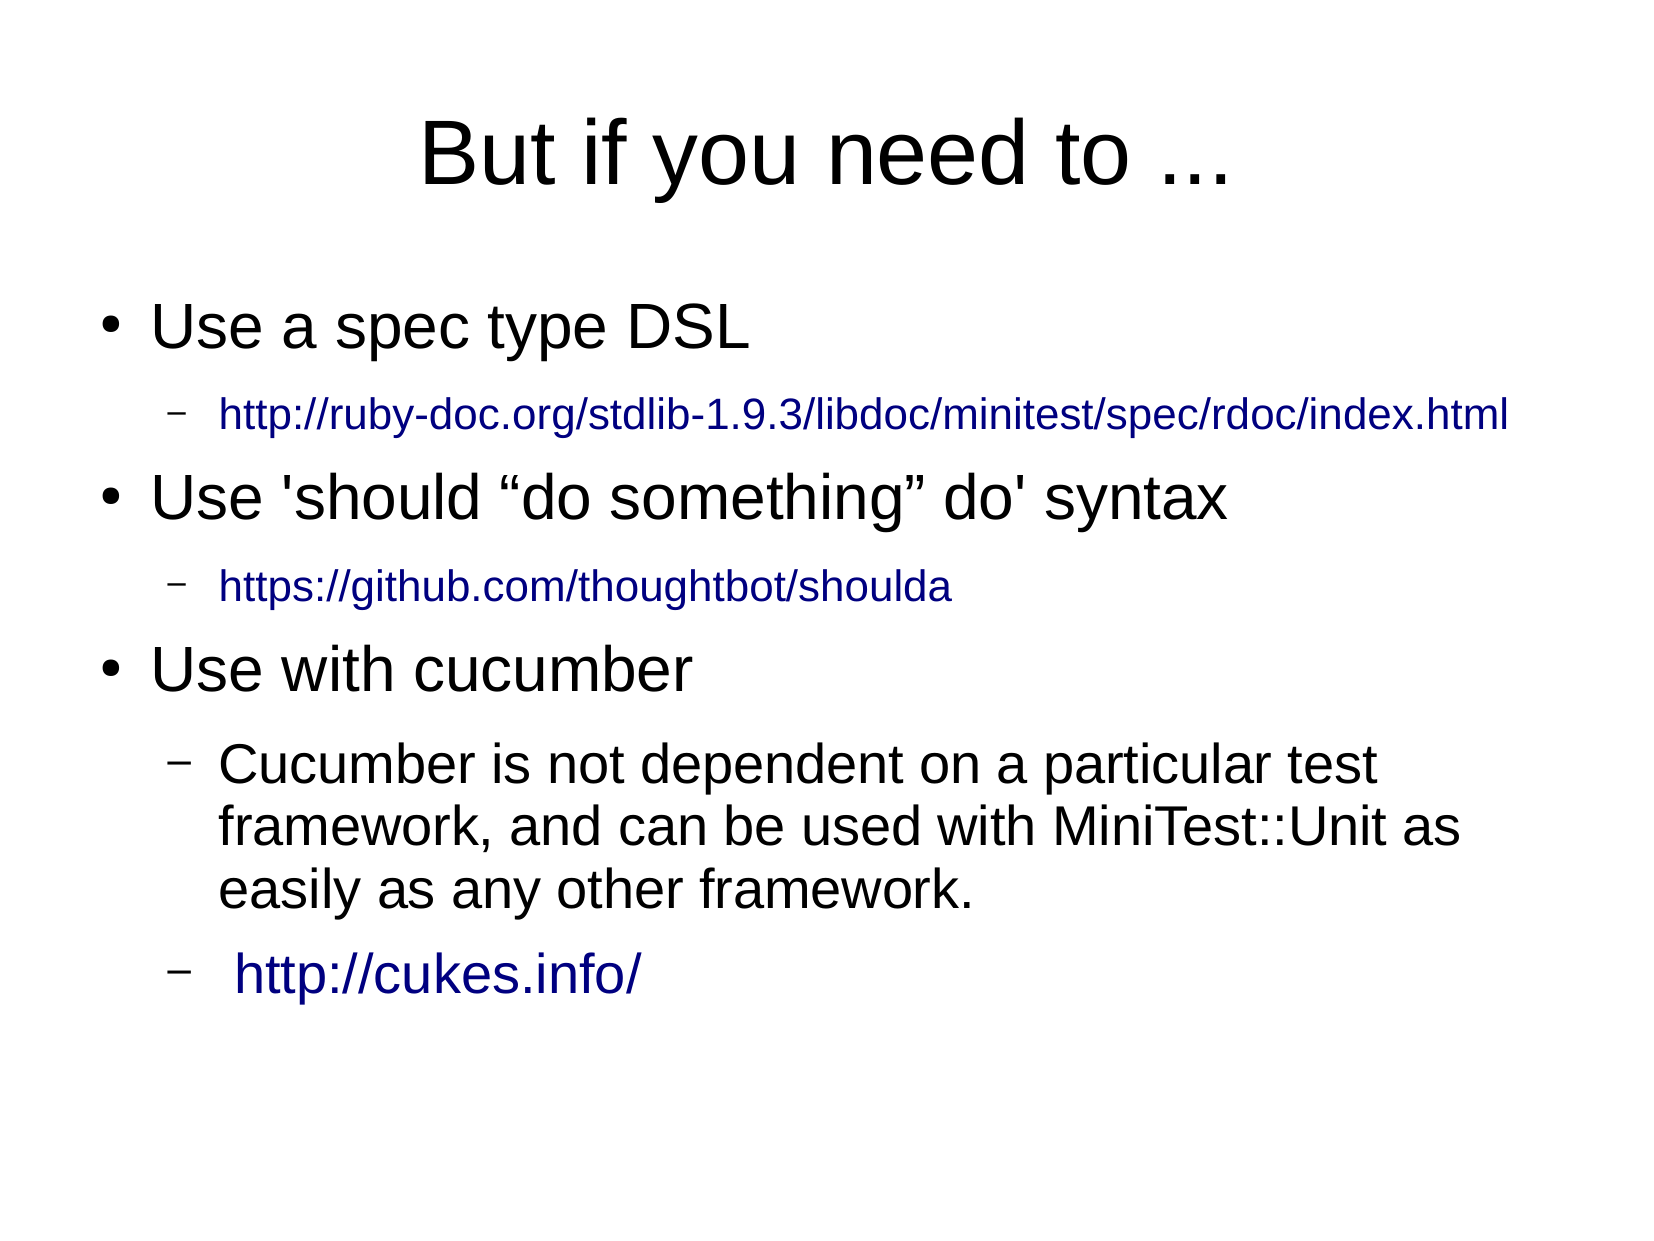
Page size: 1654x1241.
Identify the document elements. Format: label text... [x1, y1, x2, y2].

list Use a spec type DSL http://ruby-doc.org/stdlib-1.9.3/libdoc/minitest/spec/rdoc/index.html Use 'should “do something” do' syntax https://github.com/thoughtbot/shoulda Use with cucumber Cucumber is not dependent on a particular test framework, and can be used with MiniTest::Unit as easily as any other framework. http://cukes.info/ [82, 290, 1571, 1010]
title But if you need to ... [82, 49, 1571, 257]
